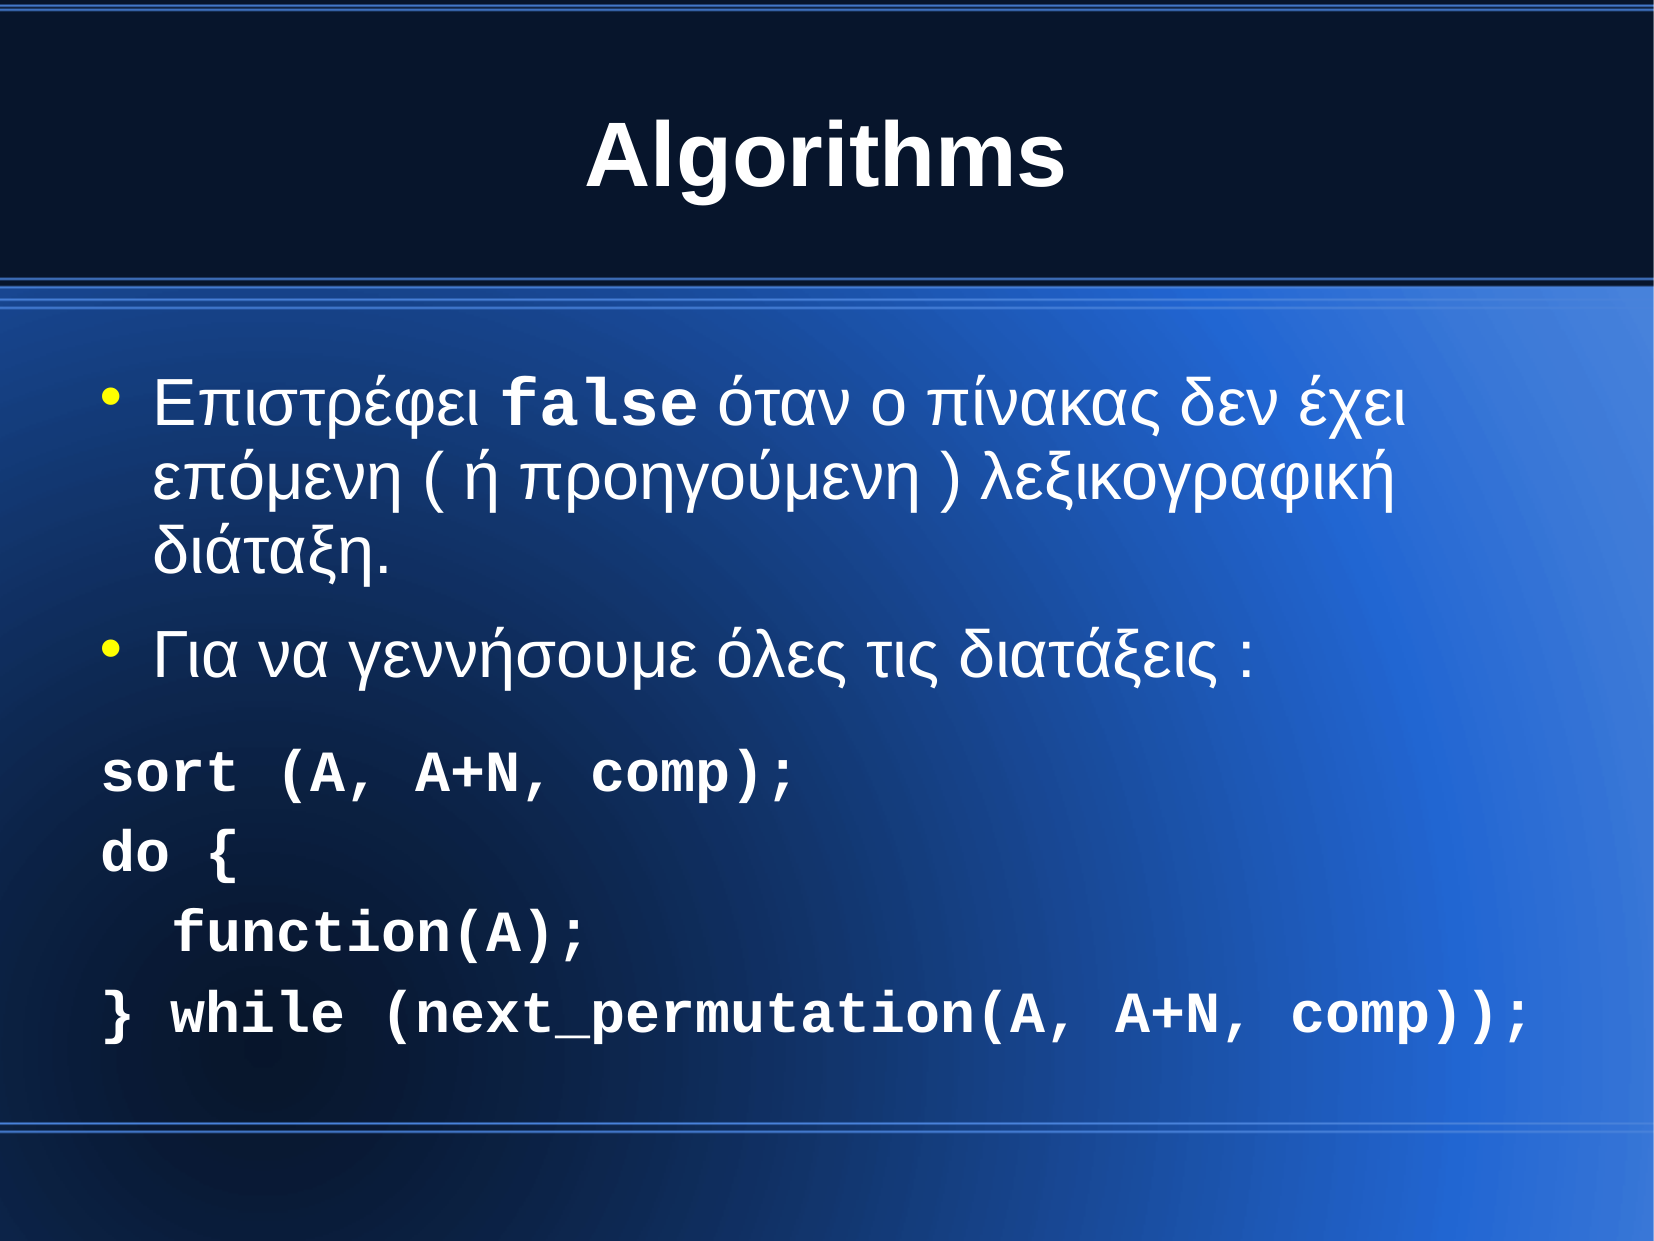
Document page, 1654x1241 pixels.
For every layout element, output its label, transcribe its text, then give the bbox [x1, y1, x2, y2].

list Επιστρέφει false όταν ο πίνακας δεν έχει επόμενη ( ή προηγούμενη ) λεξικογραφική διάταξη. Για να γεννήσουμε όλες τις διατάξεις : sort (A, A+N, comp); do { function(A); } while (next_permutation(A, A+N, comp)); [82, 360, 1571, 1180]
title Algorithms [82, 49, 1571, 257]
picture [0, 0, 1654, 1241]
